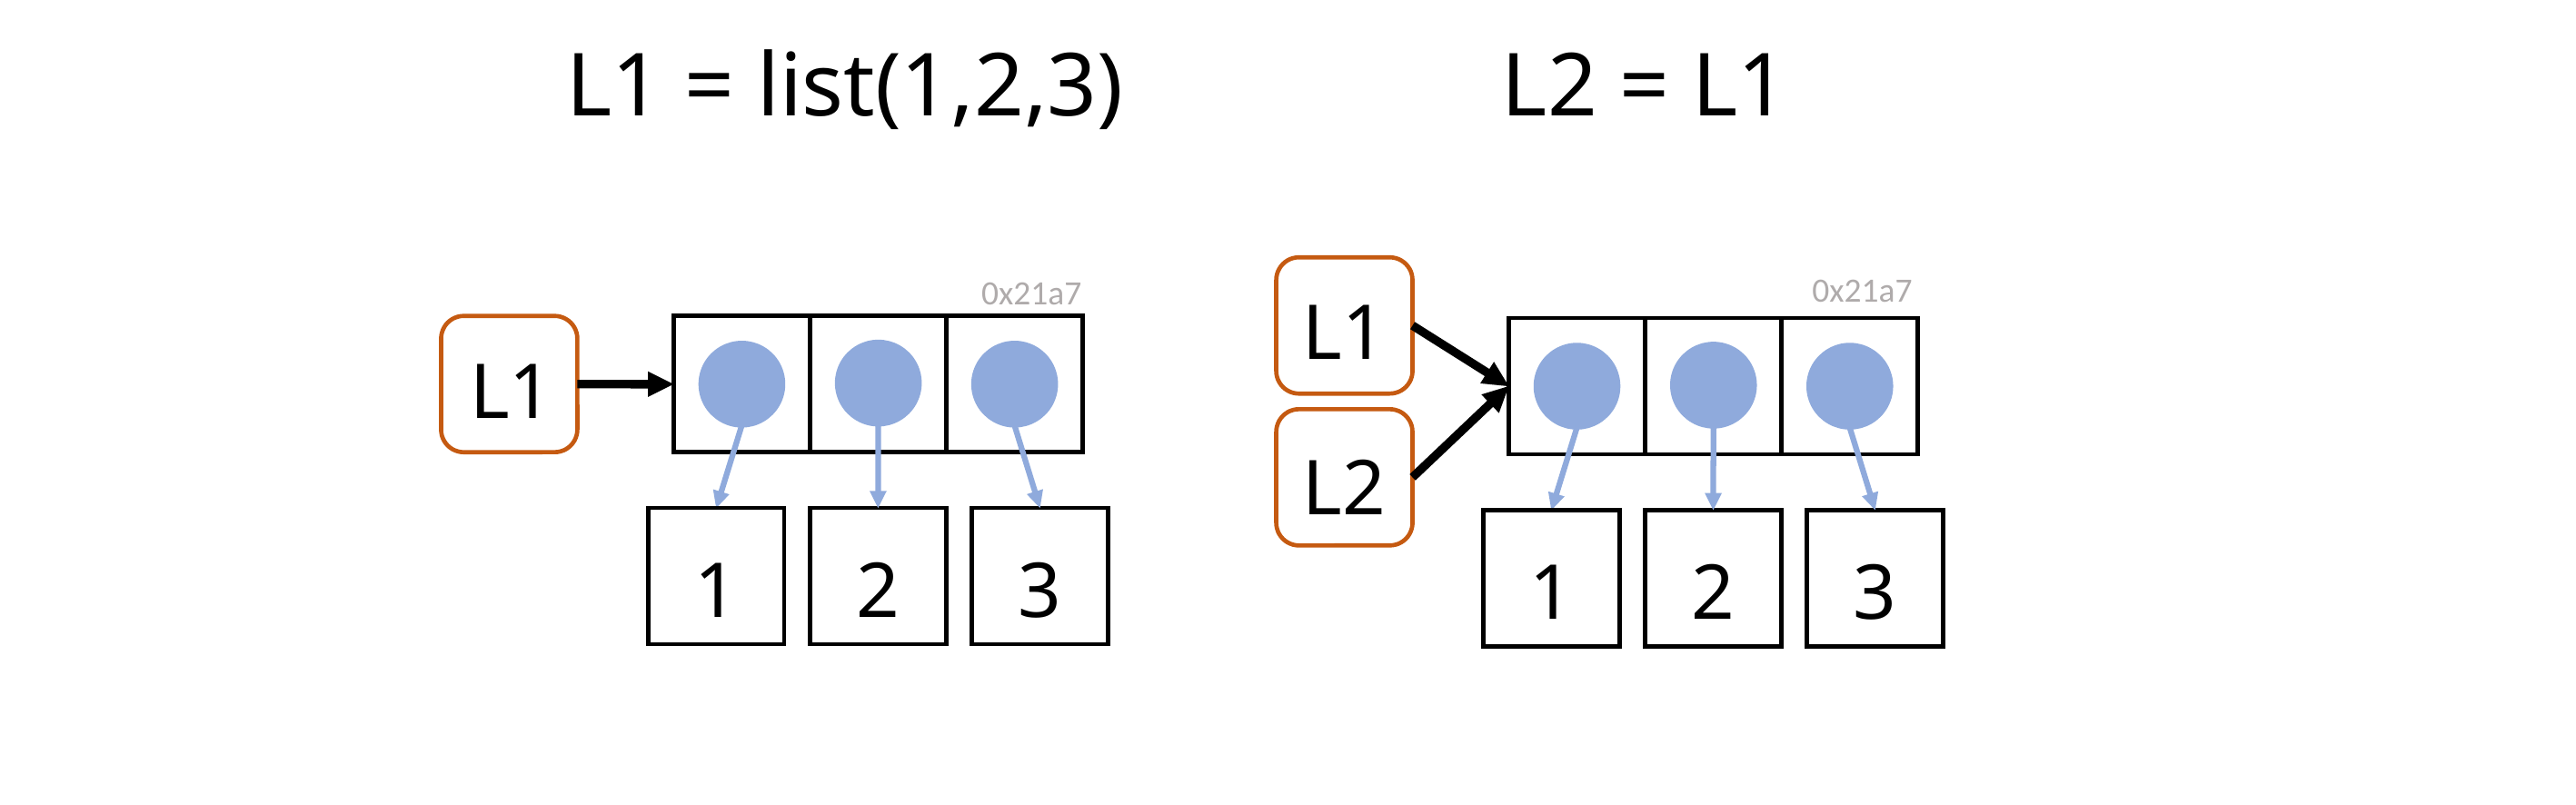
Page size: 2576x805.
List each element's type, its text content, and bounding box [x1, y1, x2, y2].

text_box 0x21a7 [1798, 261, 1926, 316]
text_box 3 [1004, 534, 1076, 640]
text_box 1 [971, 508, 1109, 645]
text_box [1276, 257, 1413, 394]
text_box L2 [1289, 432, 1444, 537]
text_box L1 = list(1,2,3) [552, 22, 1138, 141]
text_box L1 [1289, 276, 1413, 382]
text_box 1 [810, 508, 947, 645]
text_box [1276, 409, 1413, 546]
text_box 1 [1806, 510, 1944, 647]
text_box 0x21a7 [968, 263, 1096, 319]
text_box [673, 315, 1083, 452]
text_box 2 [842, 534, 913, 640]
text_box 3 [1840, 536, 1911, 641]
text_box 1 [681, 534, 751, 640]
text_box 1 [648, 508, 785, 645]
text_box 1 [1483, 510, 1620, 647]
text_box L1 [456, 336, 567, 442]
text_box 1 [1516, 536, 1586, 641]
text_box [1508, 318, 1918, 454]
text_box L2 = L1 [1488, 22, 1802, 141]
text_box [441, 315, 578, 452]
text_box 1 [1645, 510, 1782, 647]
text_box 2 [1677, 536, 1749, 641]
